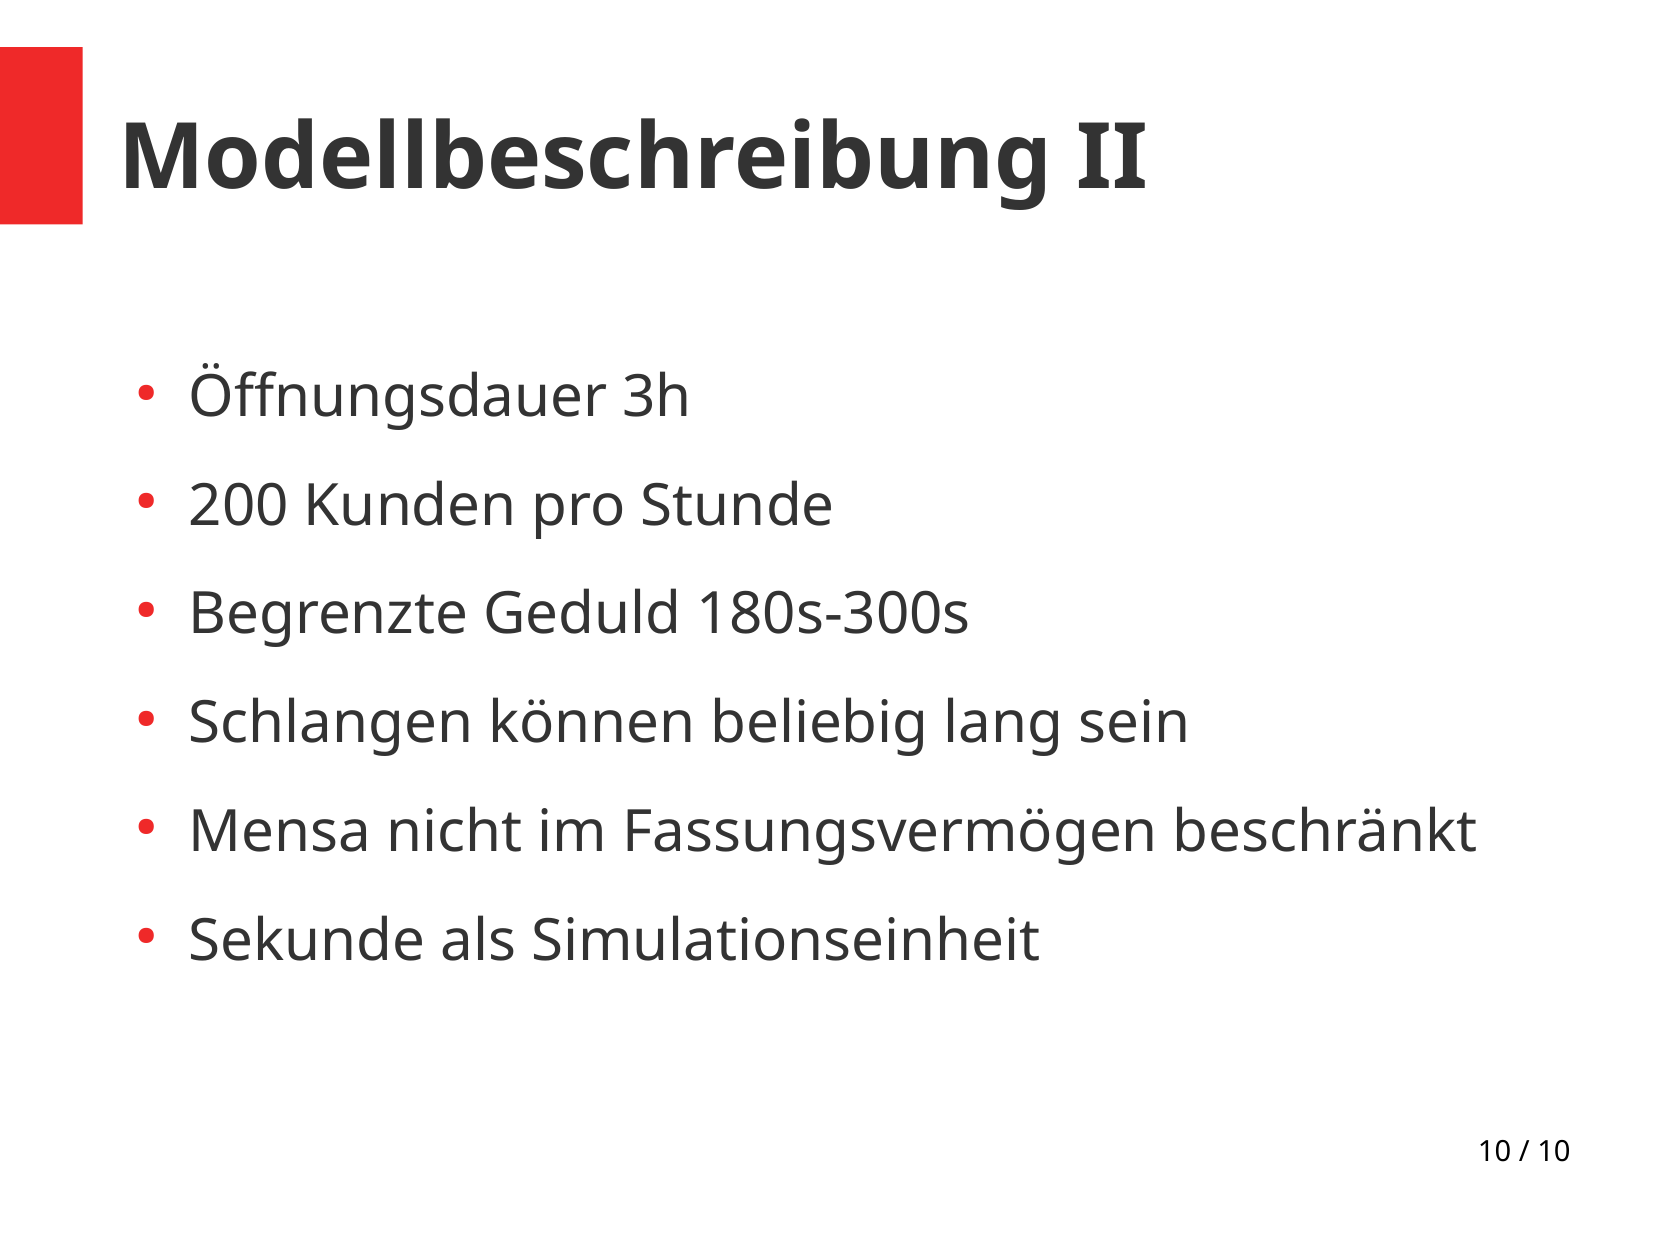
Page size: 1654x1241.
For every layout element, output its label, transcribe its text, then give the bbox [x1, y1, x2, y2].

list Öffnungsdauer 3h 200 Kunden pro Stunde Begrenzte Geduld 180s-300s Schlangen können beliebig lang sein Mensa nicht im Fassungsvermögen beschränkt Sekunde als Simulationseinheit [118, 354, 1536, 1074]
title Modellbeschreibung II [118, 49, 1571, 257]
